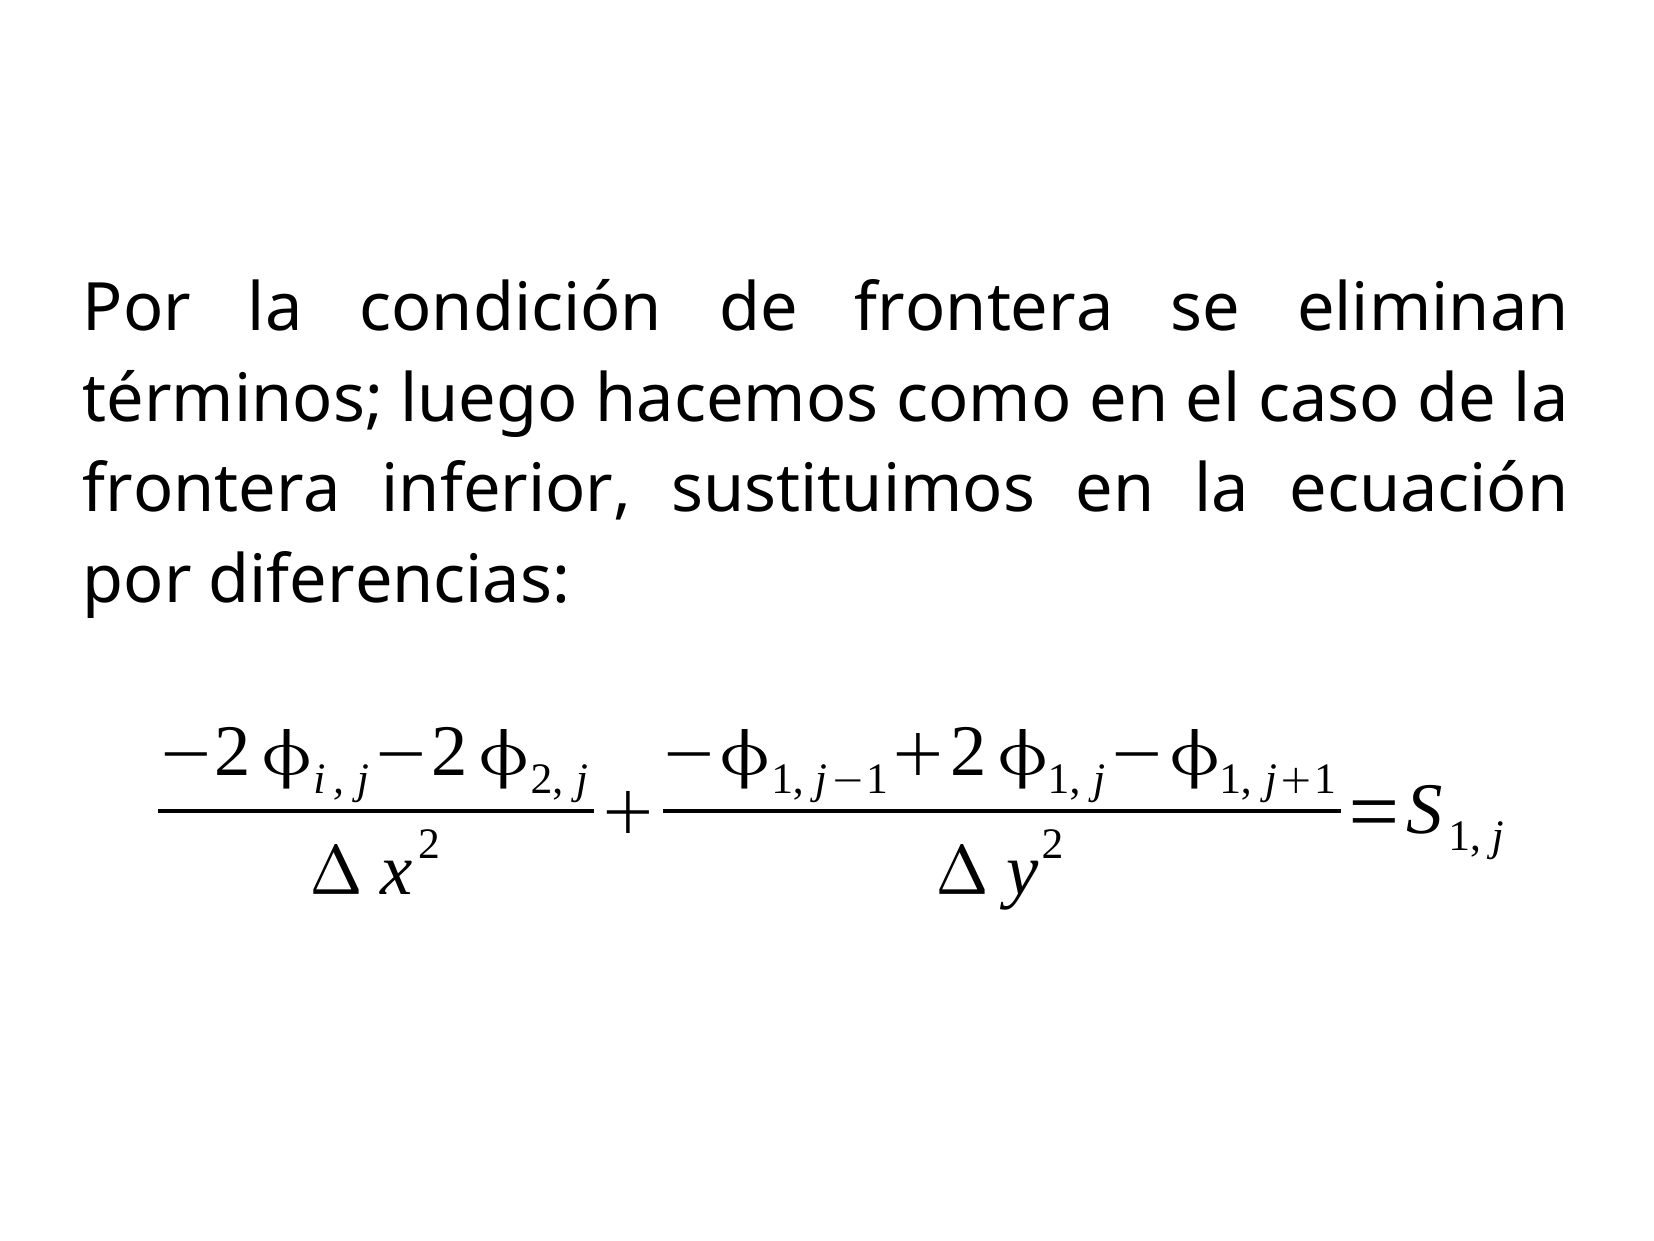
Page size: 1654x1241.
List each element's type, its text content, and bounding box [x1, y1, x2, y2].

subtitle Por la condición de frontera se eliminan términos; luego hacemos como en el caso de la frontera inferior, sustituimos en la ecuación por diferencias: [82, 284, 1571, 596]
chart [147, 708, 1511, 915]
